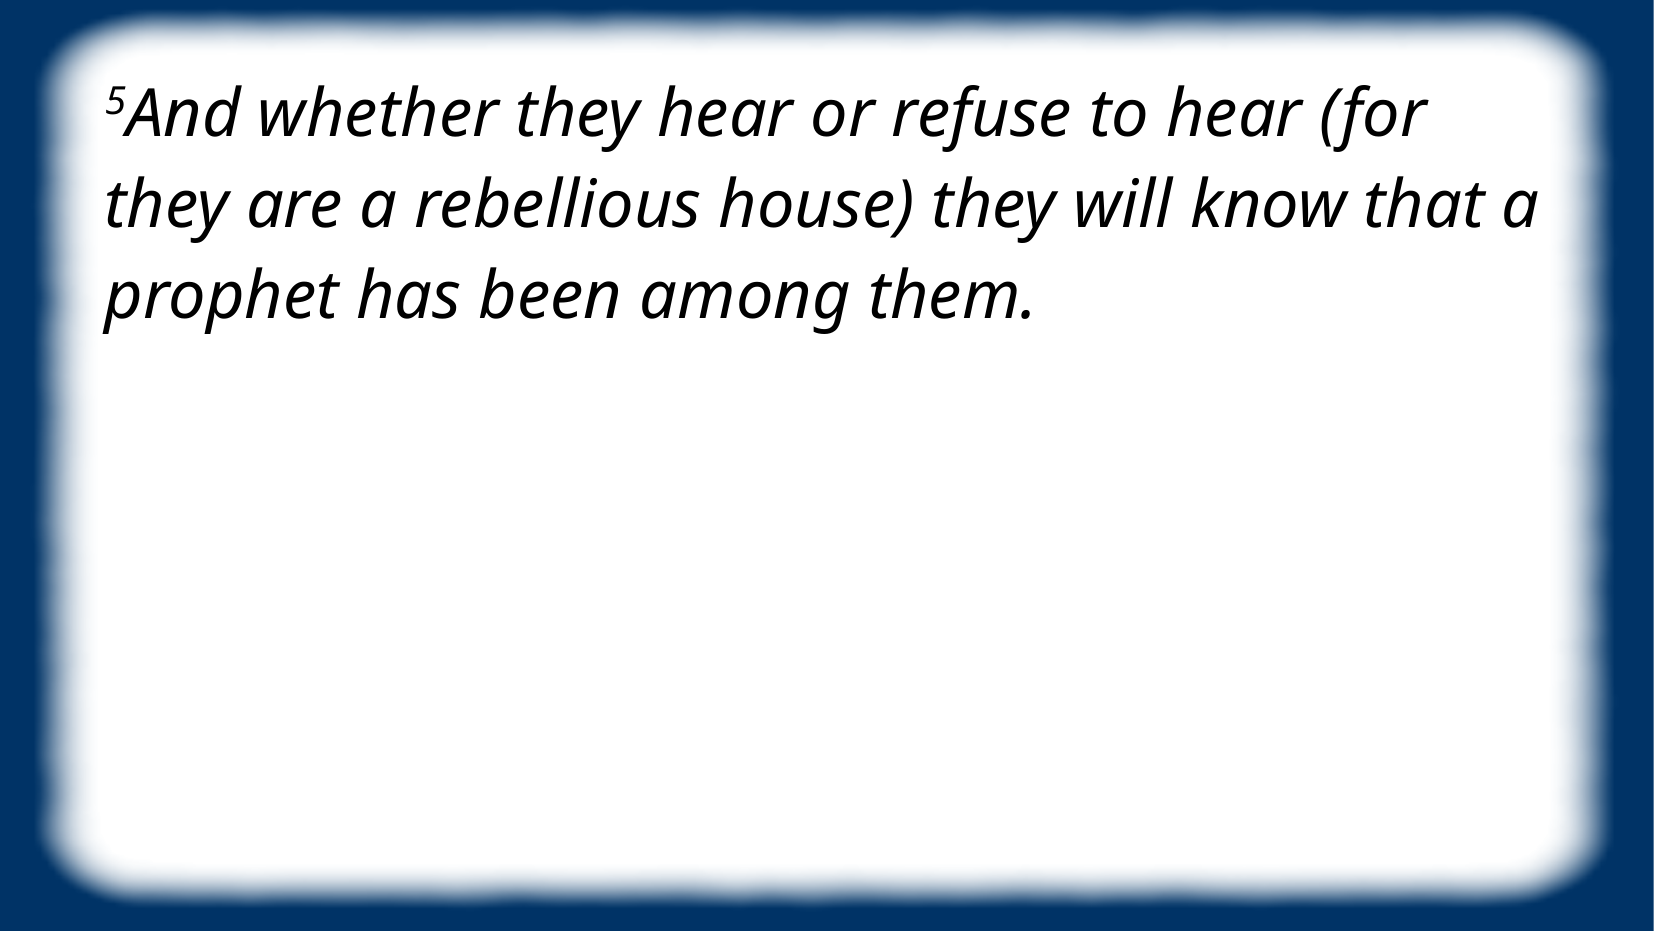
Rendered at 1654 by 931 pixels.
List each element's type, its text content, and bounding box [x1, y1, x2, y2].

picture [0, 0, 1654, 931]
text_box 5And whether they hear or refuse to hear (for they are a rebellious house) they will know that a prophet has been among them. [90, 57, 1561, 358]
